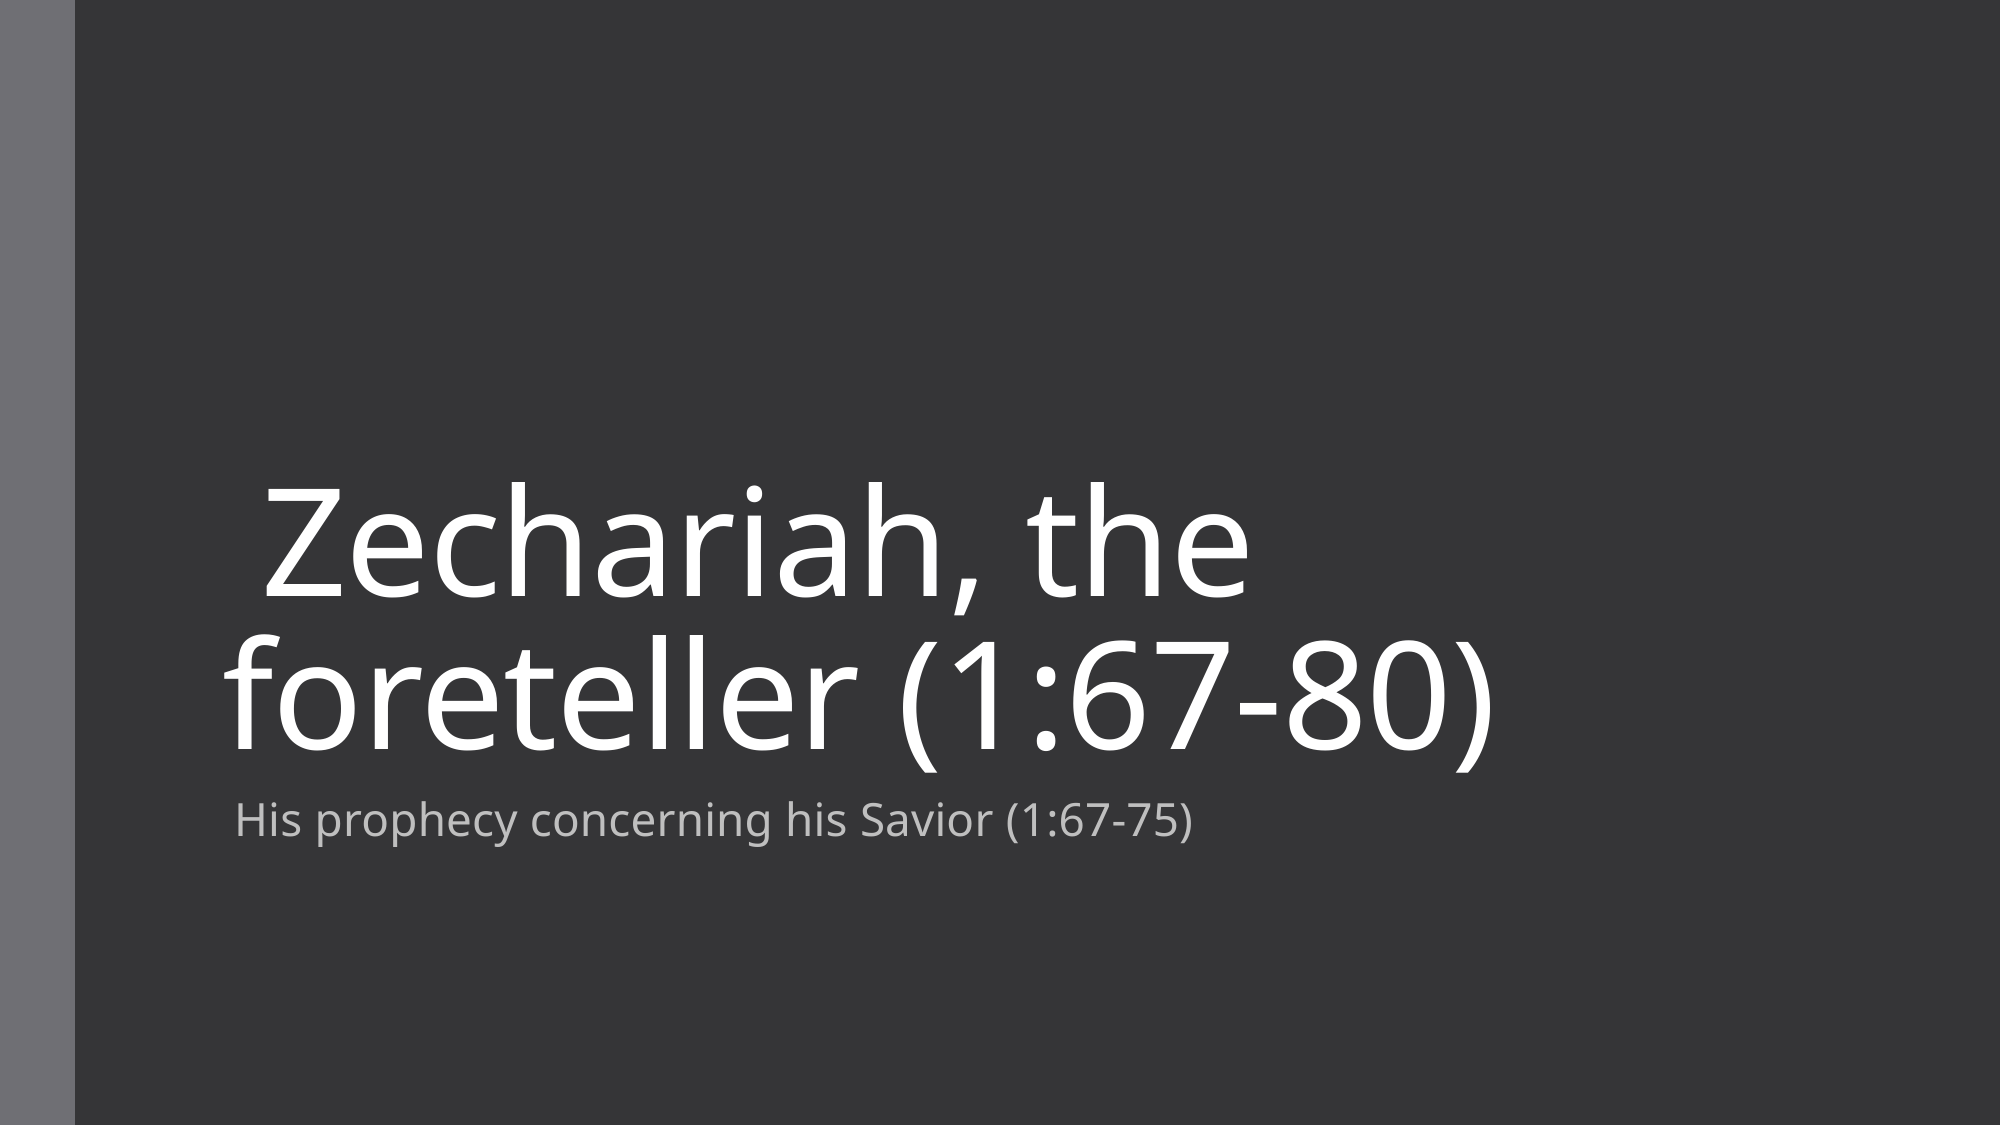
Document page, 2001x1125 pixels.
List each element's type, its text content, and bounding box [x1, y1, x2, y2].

title Zechariah, the foreteller (1:67-80) [206, 124, 1752, 787]
subtitle His prophecy concerning his Savior (1:67-75) [206, 787, 1752, 1066]
